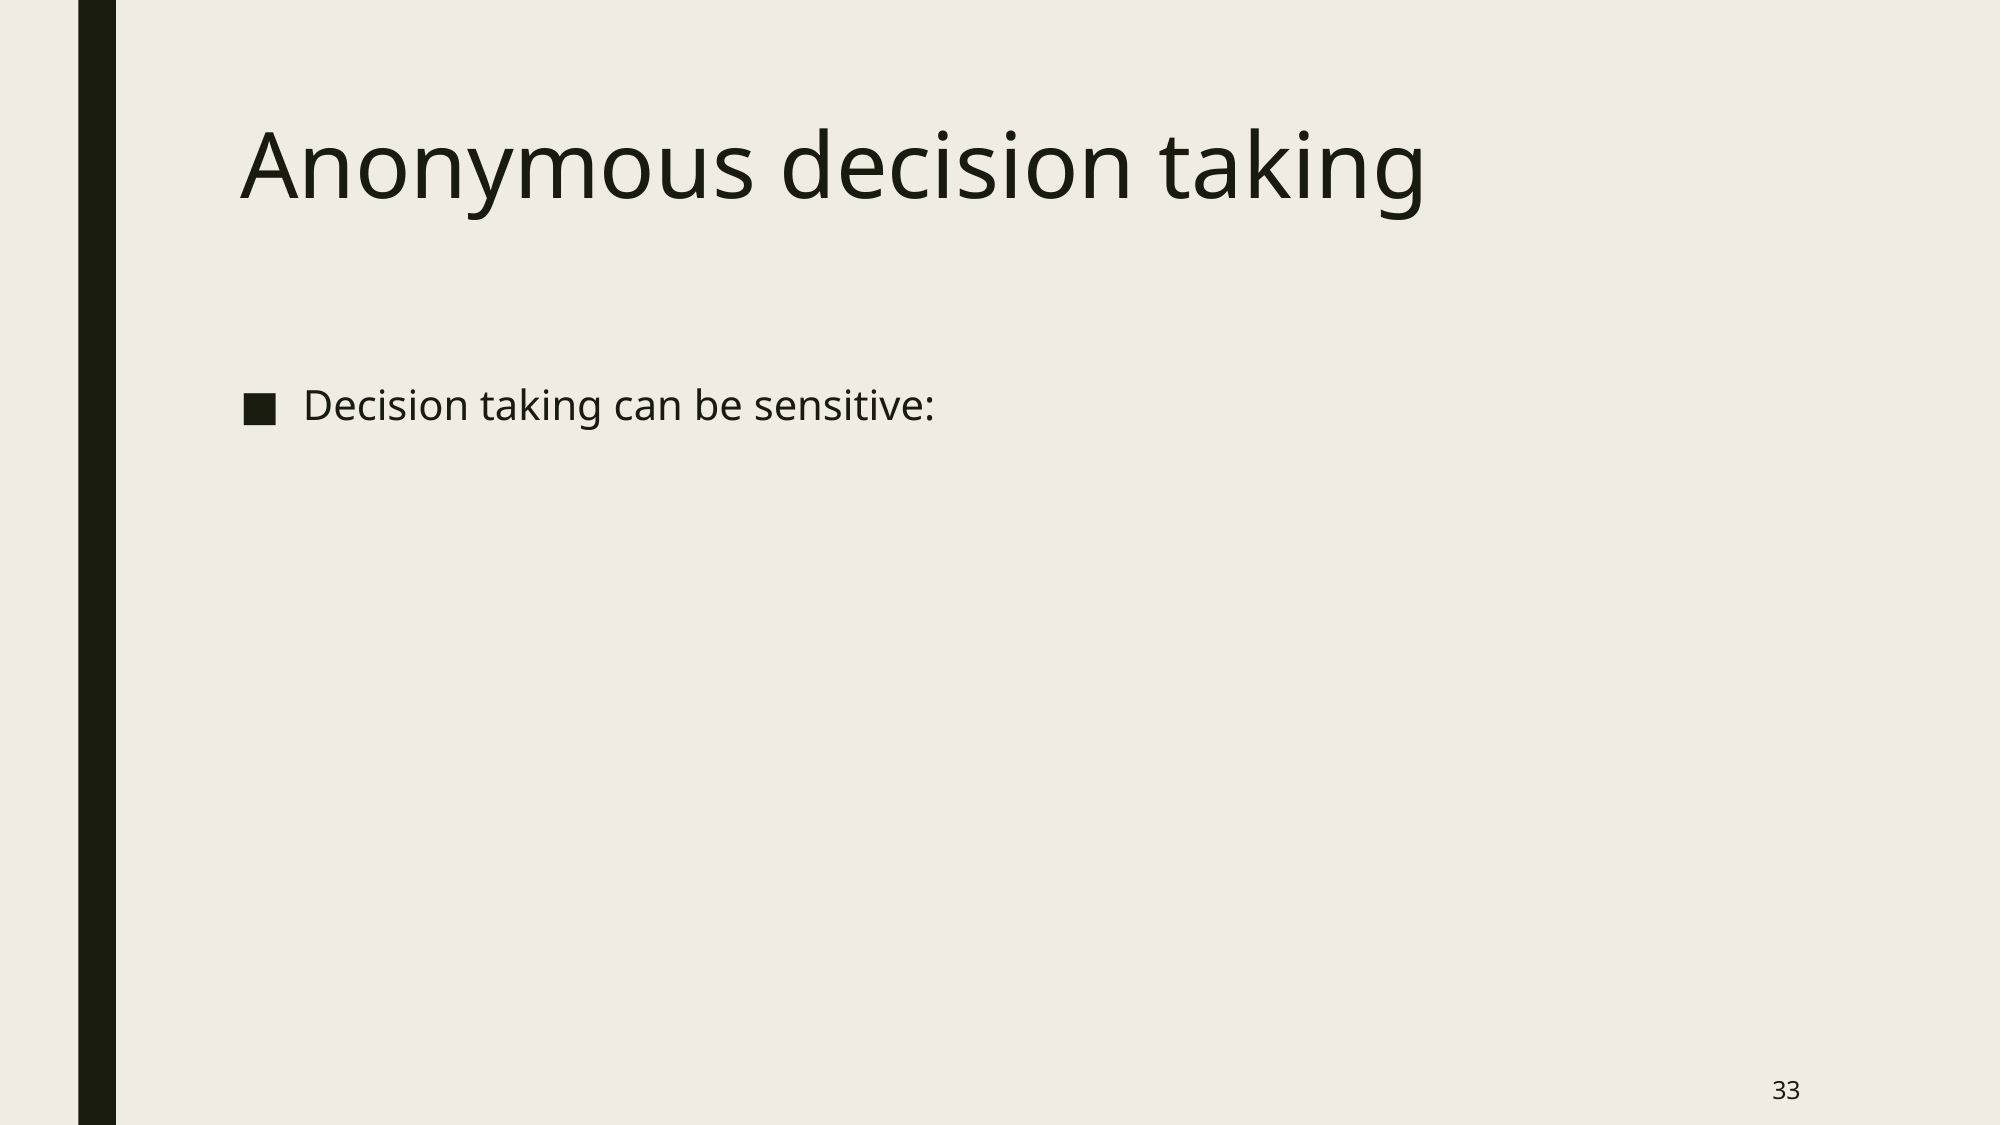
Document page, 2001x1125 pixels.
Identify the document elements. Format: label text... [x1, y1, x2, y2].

list Decision taking can be sensitive: [225, 375, 1800, 963]
title Anonymous decision taking [225, 112, 1800, 357]
slide_number <number> [1553, 1058, 1816, 1125]
